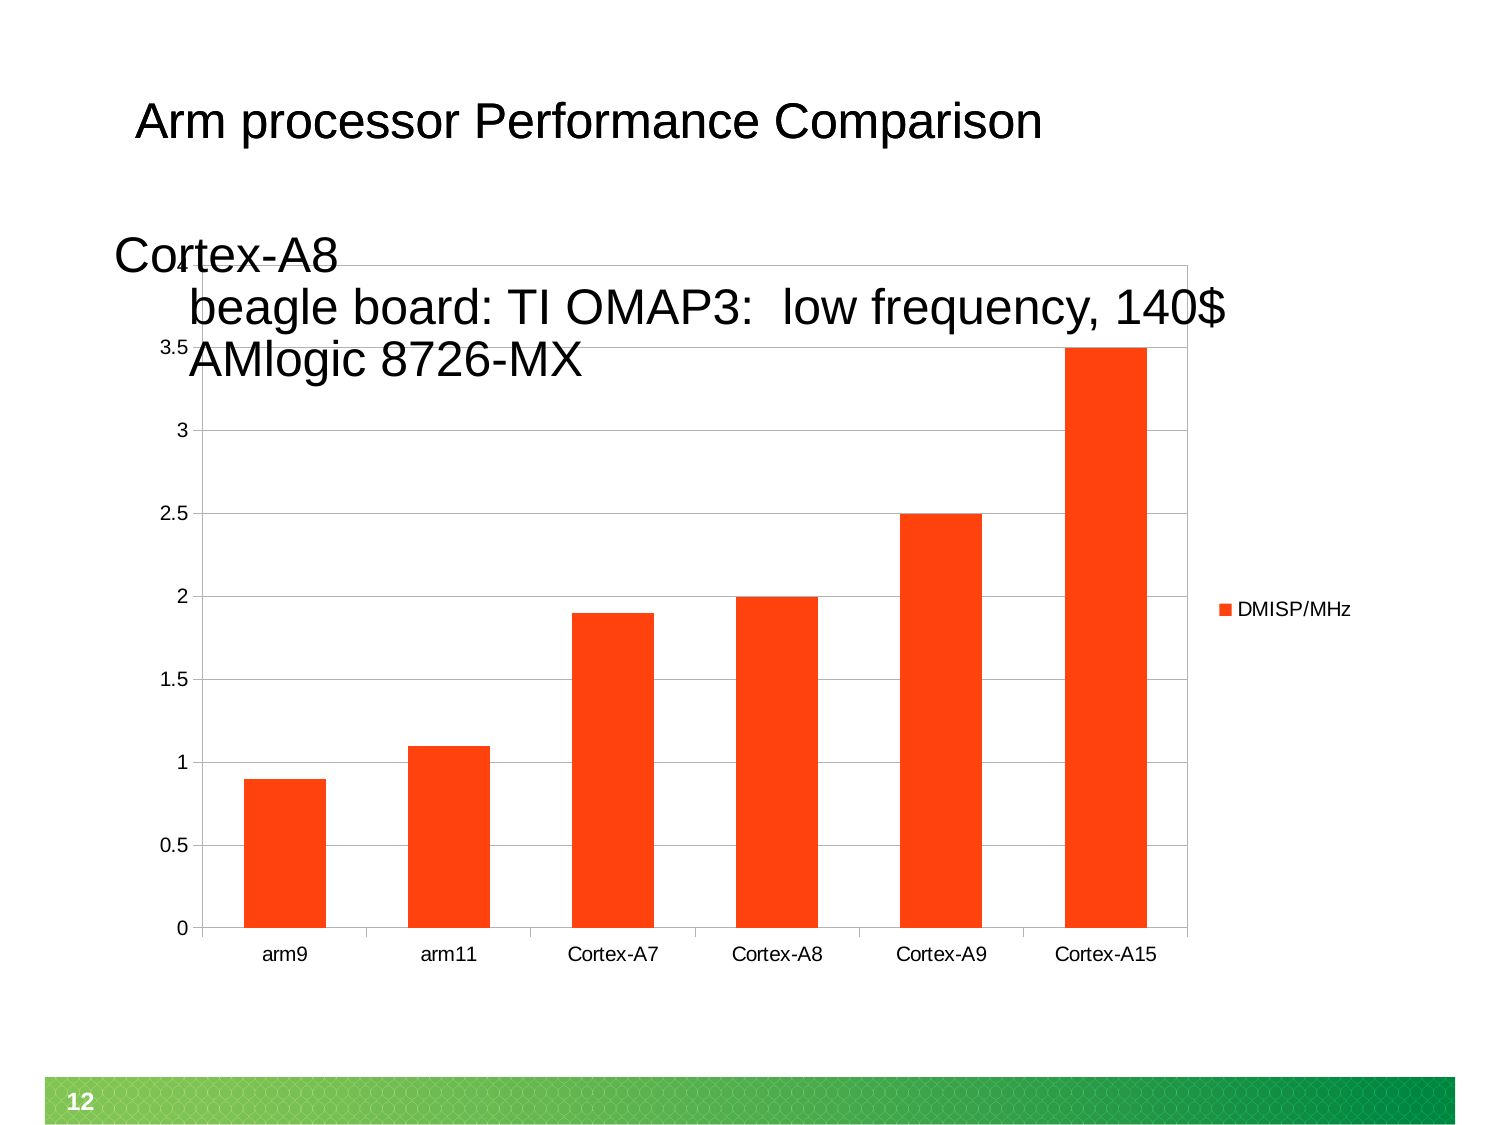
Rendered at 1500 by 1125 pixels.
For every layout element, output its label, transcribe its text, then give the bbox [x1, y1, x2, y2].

picture [44, 1077, 1456, 1125]
title Cortex-A8 beagle board: TI OMAP3: low frequency, 140$ AMlogic 8726-MX [113, 228, 1351, 390]
title Arm processor Performance Comparison [135, 42, 1372, 205]
chart [135, 238, 1372, 982]
